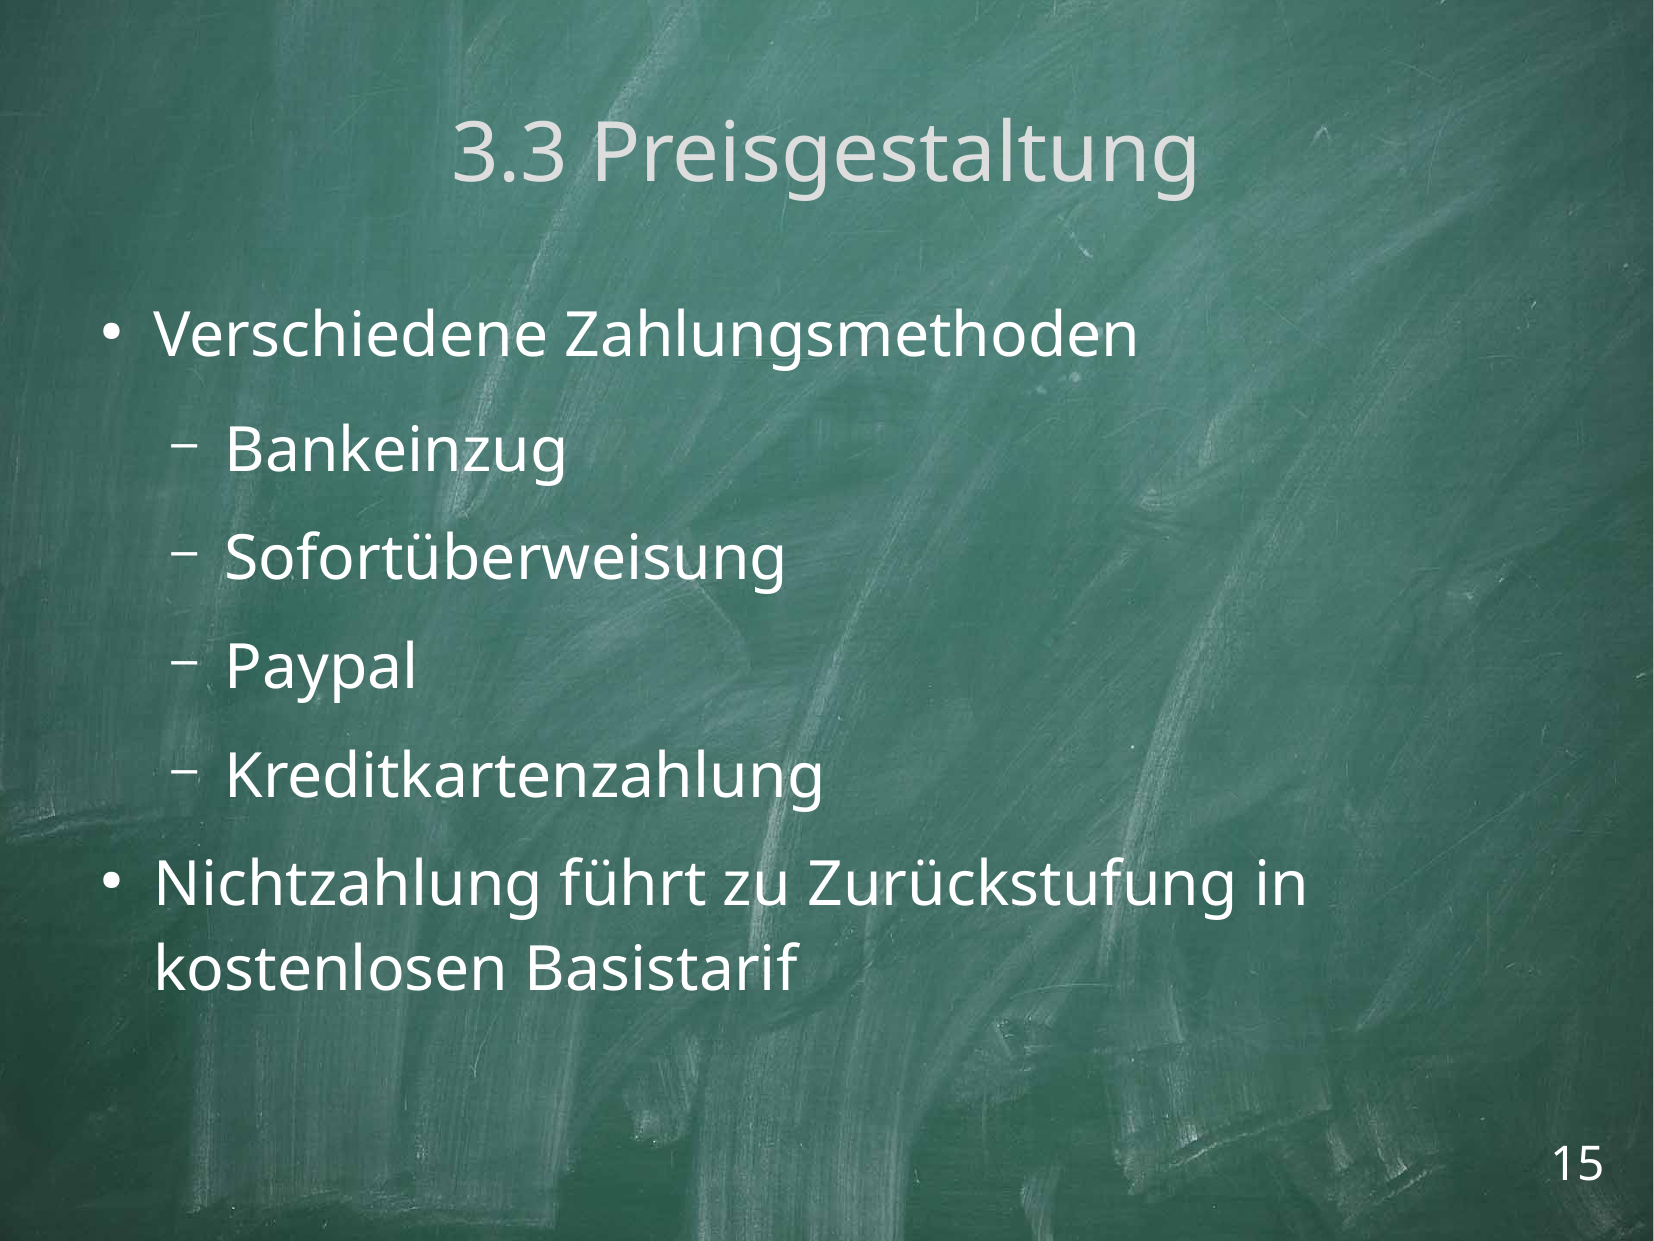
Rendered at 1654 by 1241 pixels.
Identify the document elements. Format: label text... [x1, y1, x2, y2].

text_box 15 [1535, 1122, 1654, 1200]
title 3.3 Preisgestaltung [250, 47, 1403, 252]
picture [0, 0, 1654, 1241]
list Verschiedene Zahlungsmethoden Bankeinzug Sofortüberweisung Paypal Kreditkartenzahlung Nichtzahlung führt zu Zurückstufung in kostenlosen Basistarif [82, 290, 1571, 1010]
